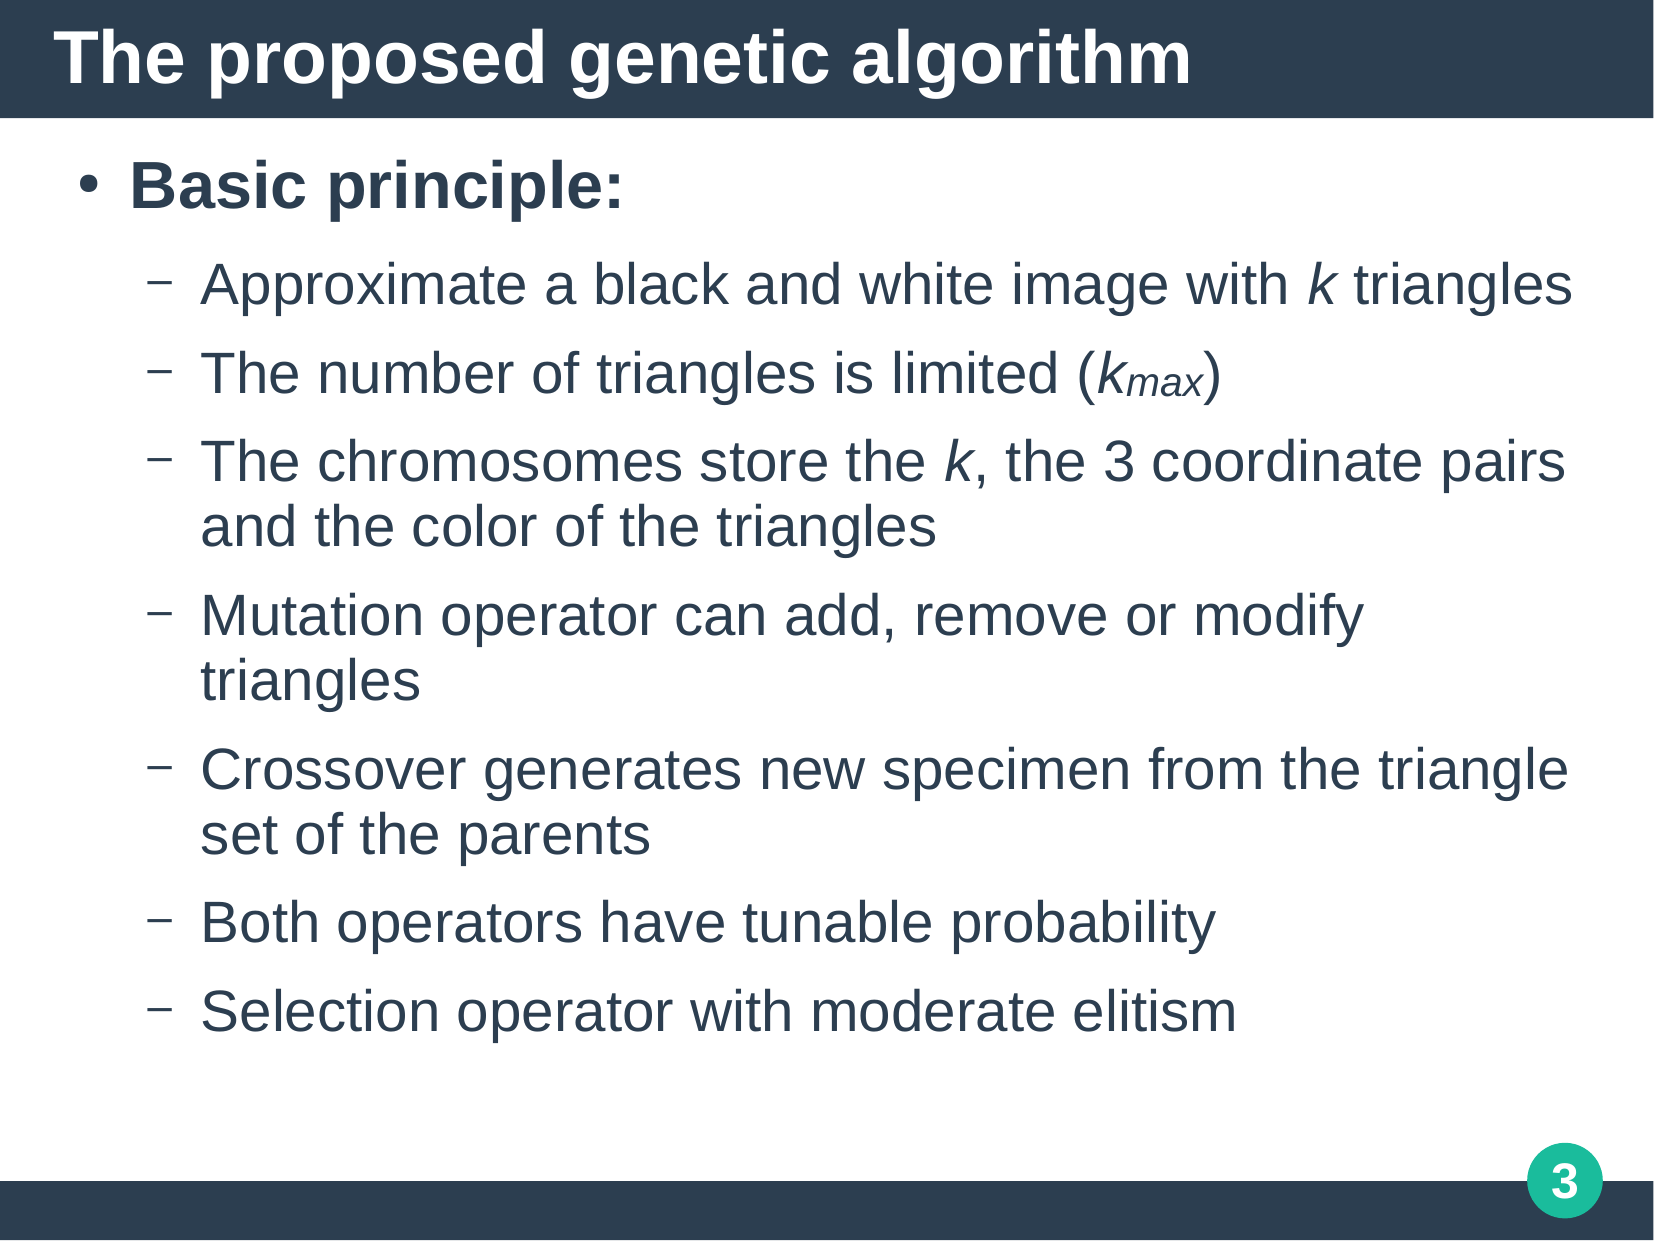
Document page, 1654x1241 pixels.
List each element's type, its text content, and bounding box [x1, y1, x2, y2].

list Basic principle: Approximate a black and white image with k triangles The number of triangles is limited (kmax) The chromosomes store the k, the 3 coordinate pairs and the color of the triangles Mutation operator can add, remove or modify triangles Crossover generates new specimen from the triangle set of the parents Both operators have tunable probability Selection operator with moderate elitism [59, 147, 1595, 1182]
title The proposed genetic algorithm [53, 0, 1589, 119]
